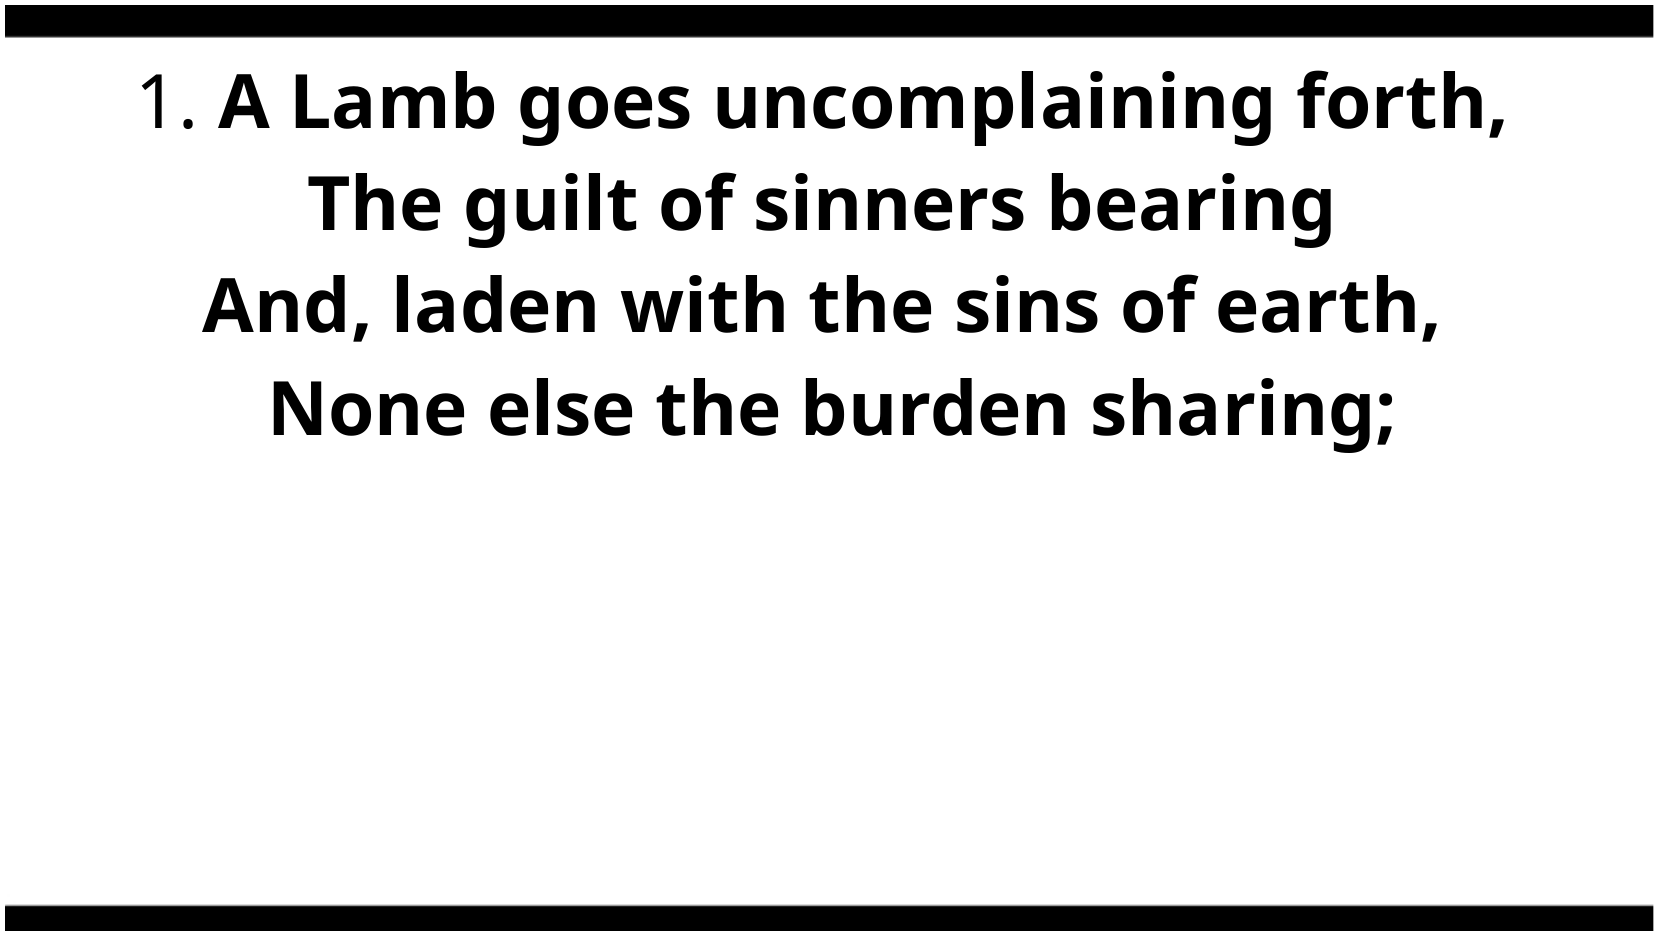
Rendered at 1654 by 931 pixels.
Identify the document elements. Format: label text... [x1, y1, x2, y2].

picture [5, 5, 1654, 931]
text_box 1. A Lamb goes uncomplaining forth, The guilt of sinners bearing And, laden with the sins of earth, None else the burden sharing; [60, 40, 1606, 455]
